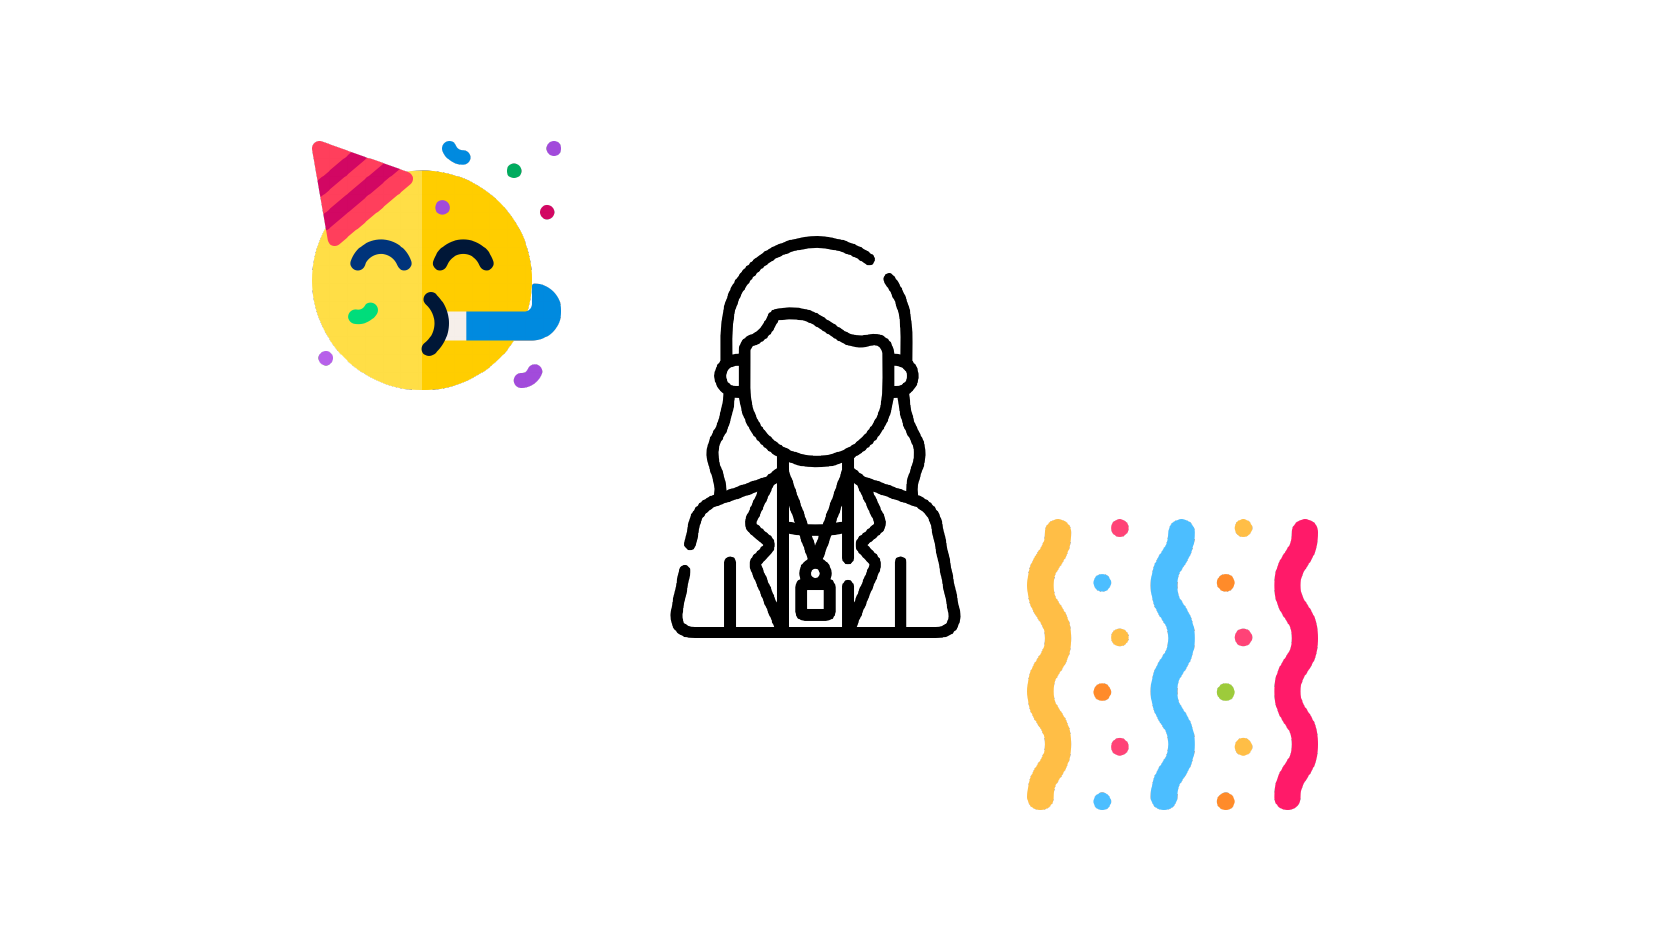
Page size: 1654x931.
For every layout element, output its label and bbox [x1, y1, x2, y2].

picture [312, 141, 561, 390]
picture [614, 236, 1016, 638]
picture [1027, 519, 1318, 811]
